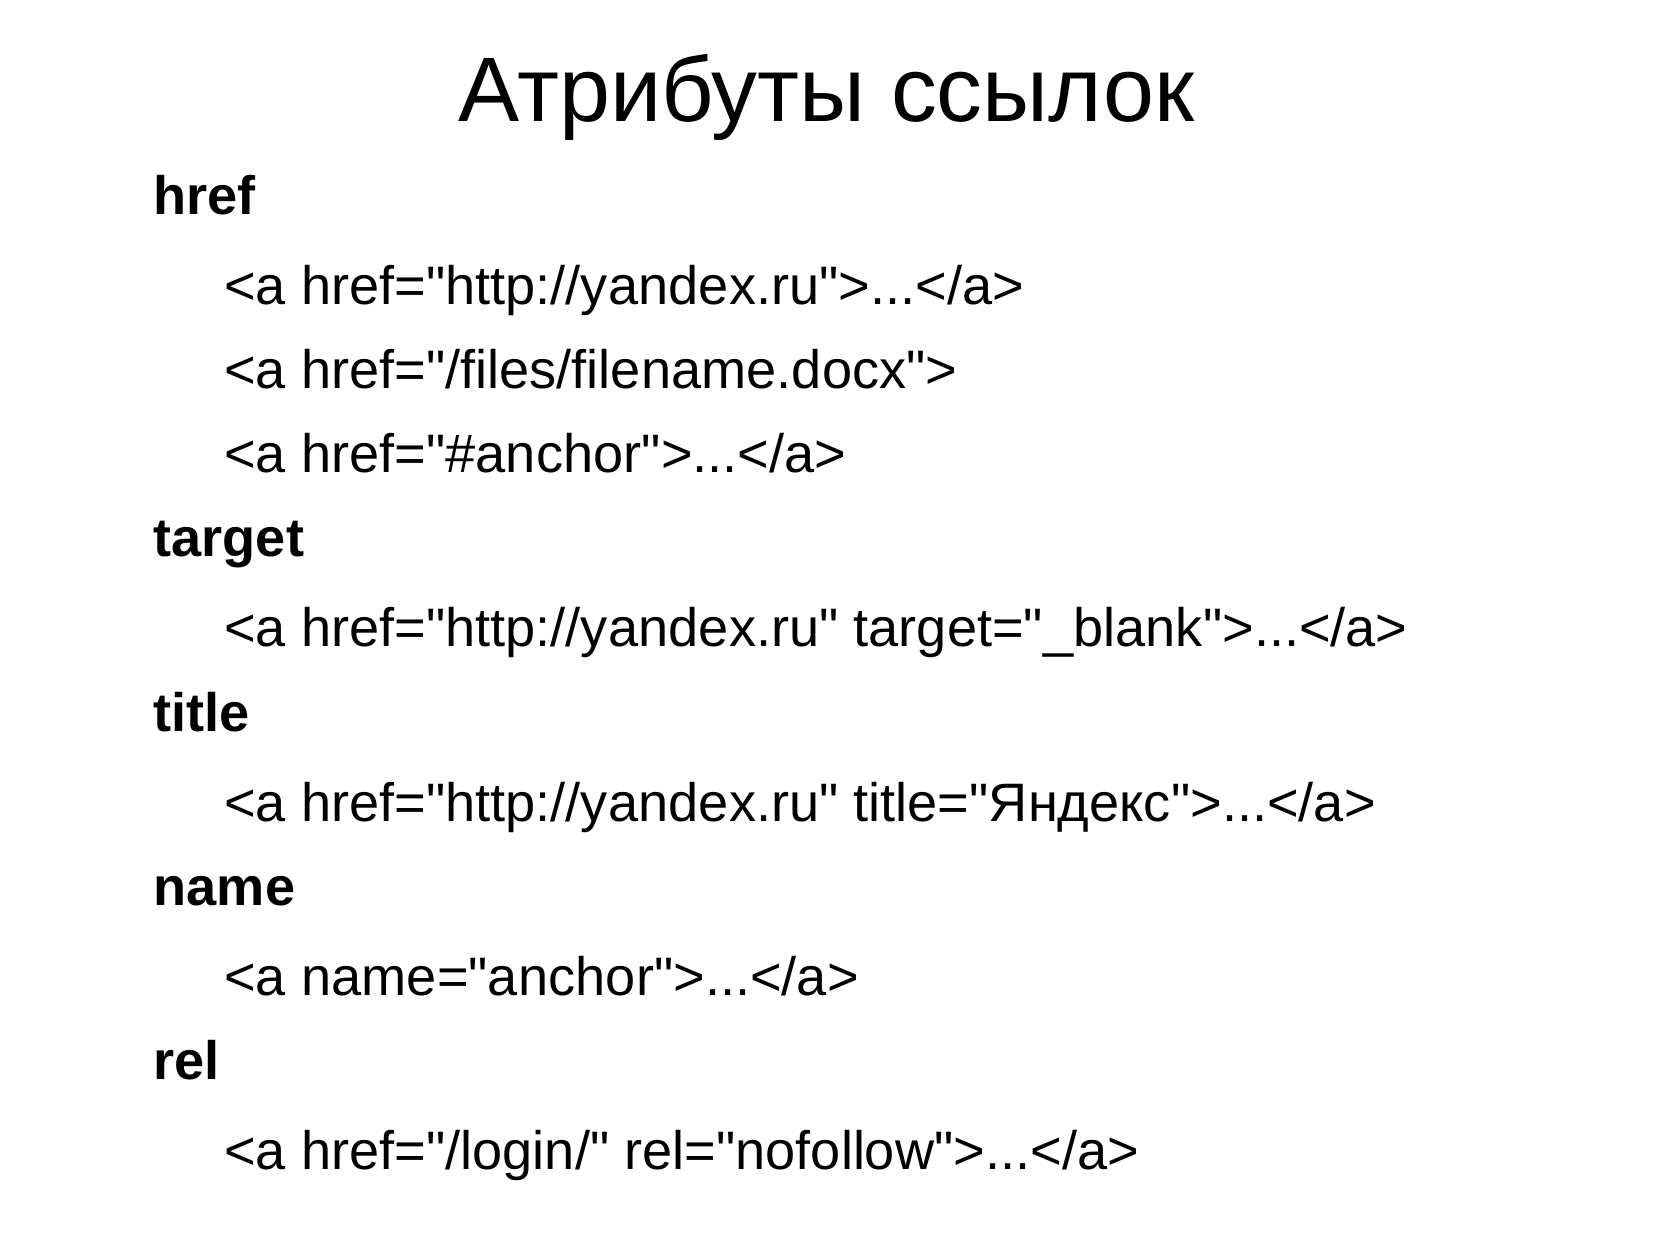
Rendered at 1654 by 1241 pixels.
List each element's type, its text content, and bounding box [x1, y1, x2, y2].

list href <a href="http://yandex.ru">...</a> <a href="/files/filename.docx"> <a href="#anchor">...</a> target <a href="http://yandex.ru" target="_blank">...</a> title <a href="http://yandex.ru" title="Яндекс">...</a> name <a name="anchor">...</a> rel <a href="/login/" rel="nofollow">...</a> [82, 165, 1571, 1211]
title Атрибуты ссылок [82, 25, 1571, 154]
